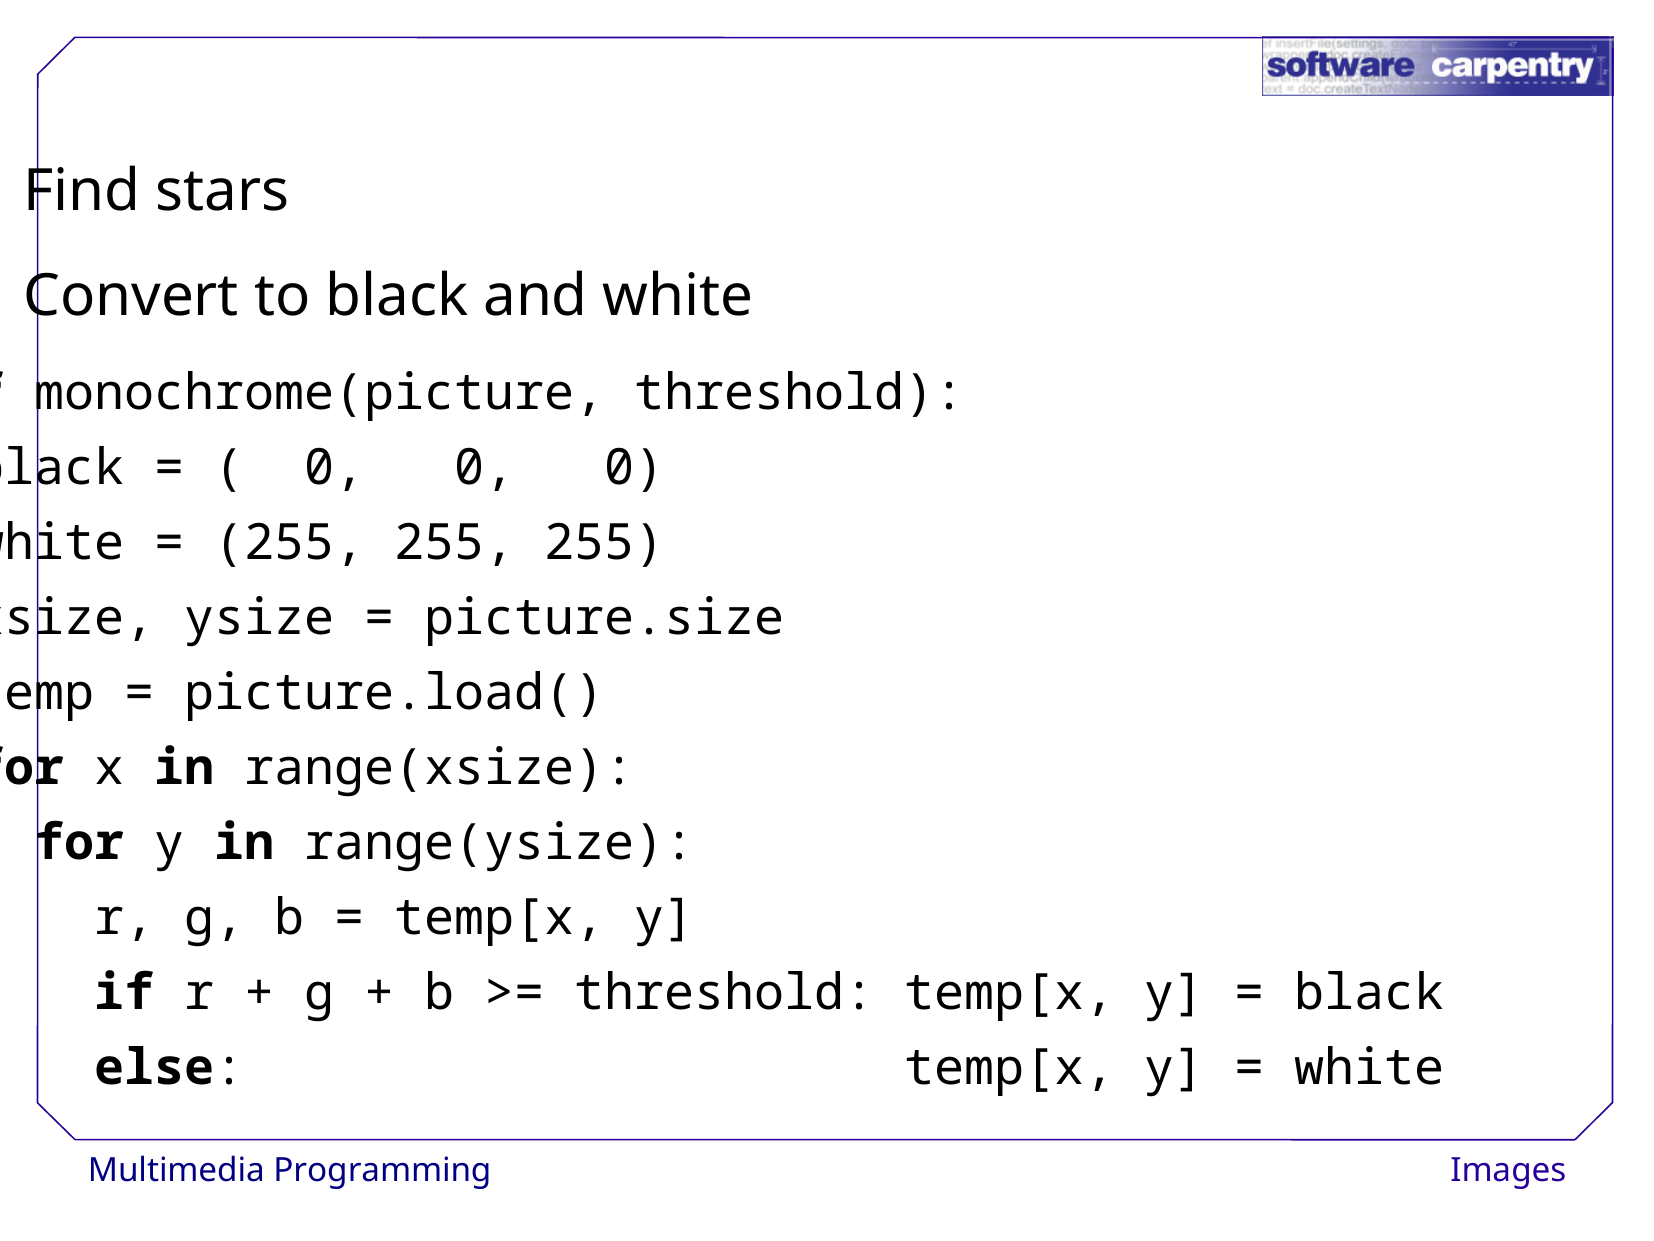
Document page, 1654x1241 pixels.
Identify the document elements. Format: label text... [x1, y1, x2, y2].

text_box def monochrome(picture, threshold): black = ( 0, 0, 0) white = (255, 255, 255) xsize, ysize = picture.size temp = picture.load() for x in range(xsize): for y in range(ysize): r, g, b = temp[x, y] if r + g + b >= threshold: temp[x, y] = black else: temp[x, y] = white [0, 336, 1610, 1103]
text_box Find stars Convert to black and white [8, 109, 919, 335]
picture [1262, 36, 1614, 96]
